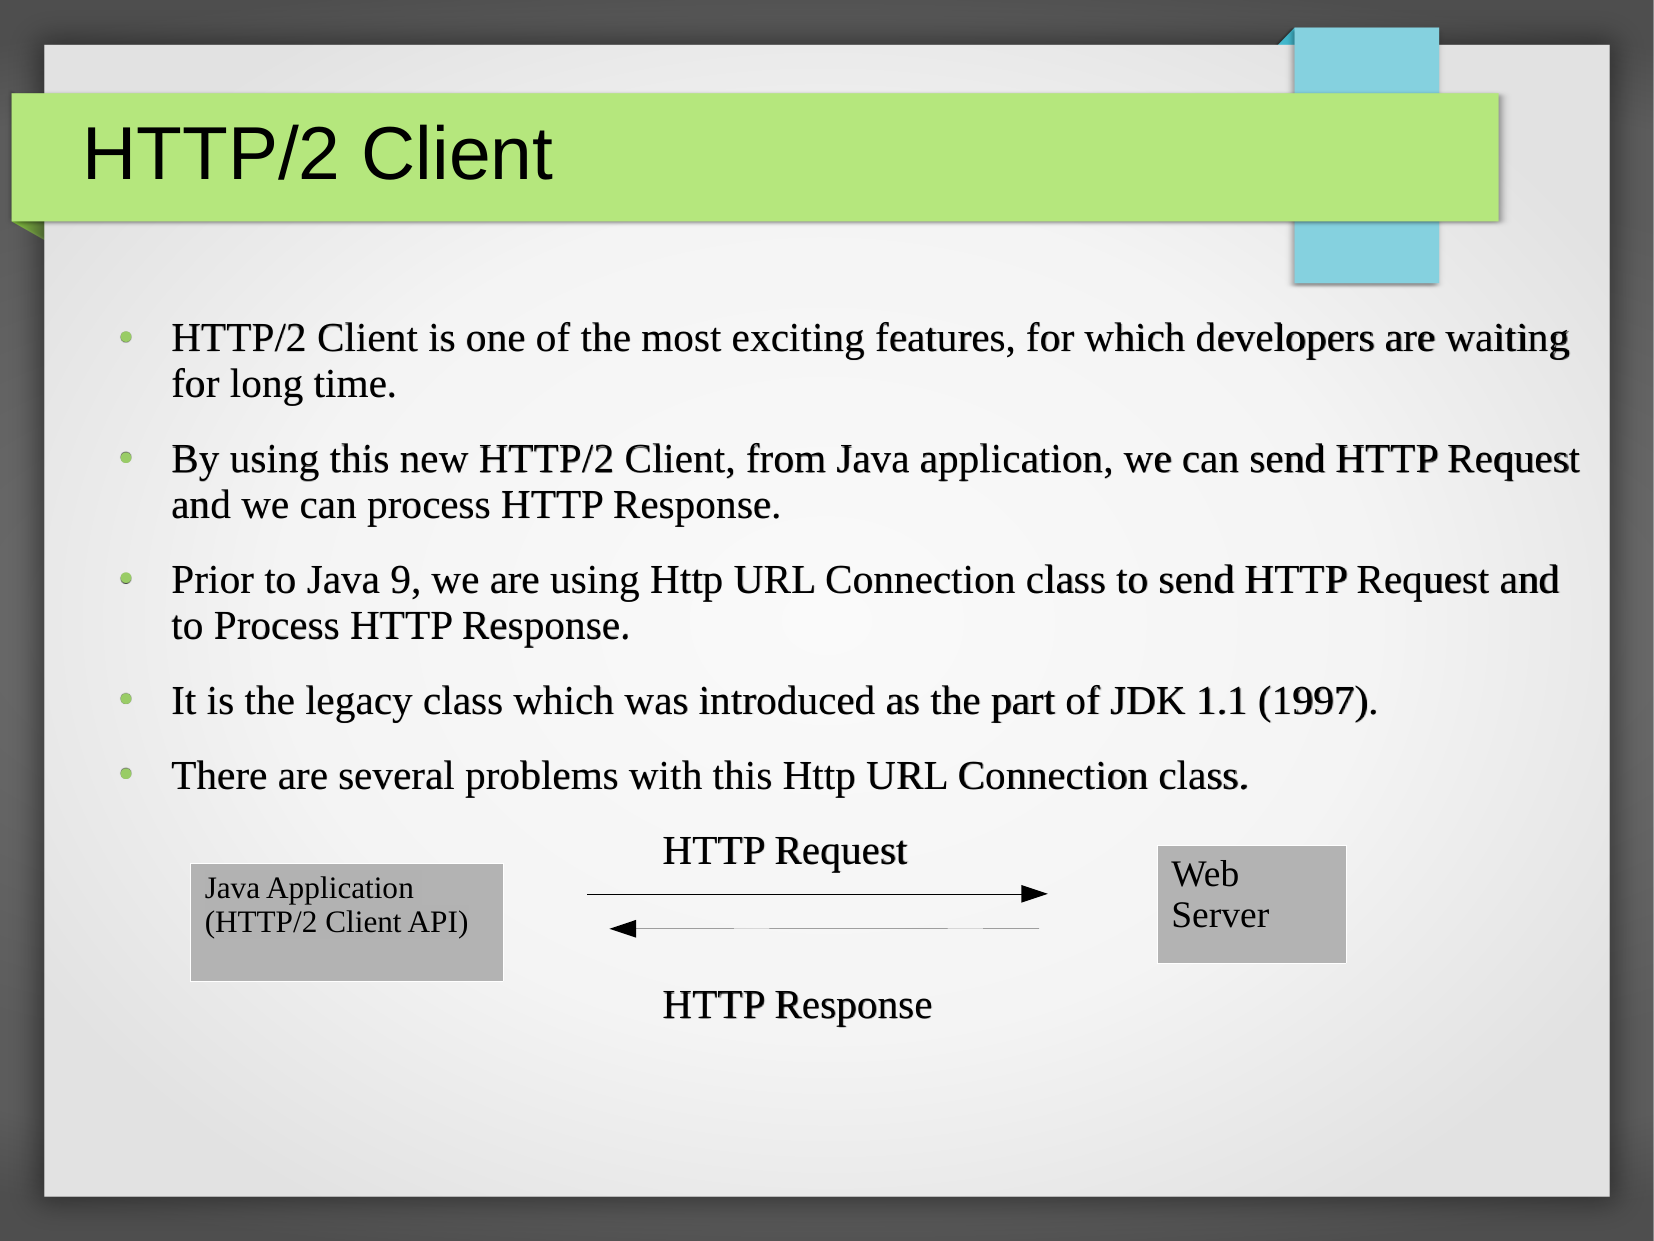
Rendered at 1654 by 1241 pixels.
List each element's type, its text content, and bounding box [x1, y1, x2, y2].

table_header Web Server [1158, 846, 1346, 963]
table_header Java Application (HTTP/2 Client API) [191, 864, 503, 981]
title HTTP/2 Client [82, 94, 1264, 213]
picture [0, 0, 1654, 1241]
list HTTP/2 Client is one of the most exciting features, for which developers are waiting for long time. By using this new HTTP/2 Client, from Java application, we can send HTTP Request and we can process HTTP Response. Prior to Java 9, we are using Http URL Connection class to send HTTP Request and to Process HTTP Response. It is the legacy class which was introduced as the part of JDK 1.1 (1997). There are several problems with this Http URL Connection class. HTTP Request HTTP Response [101, 315, 1590, 1035]
